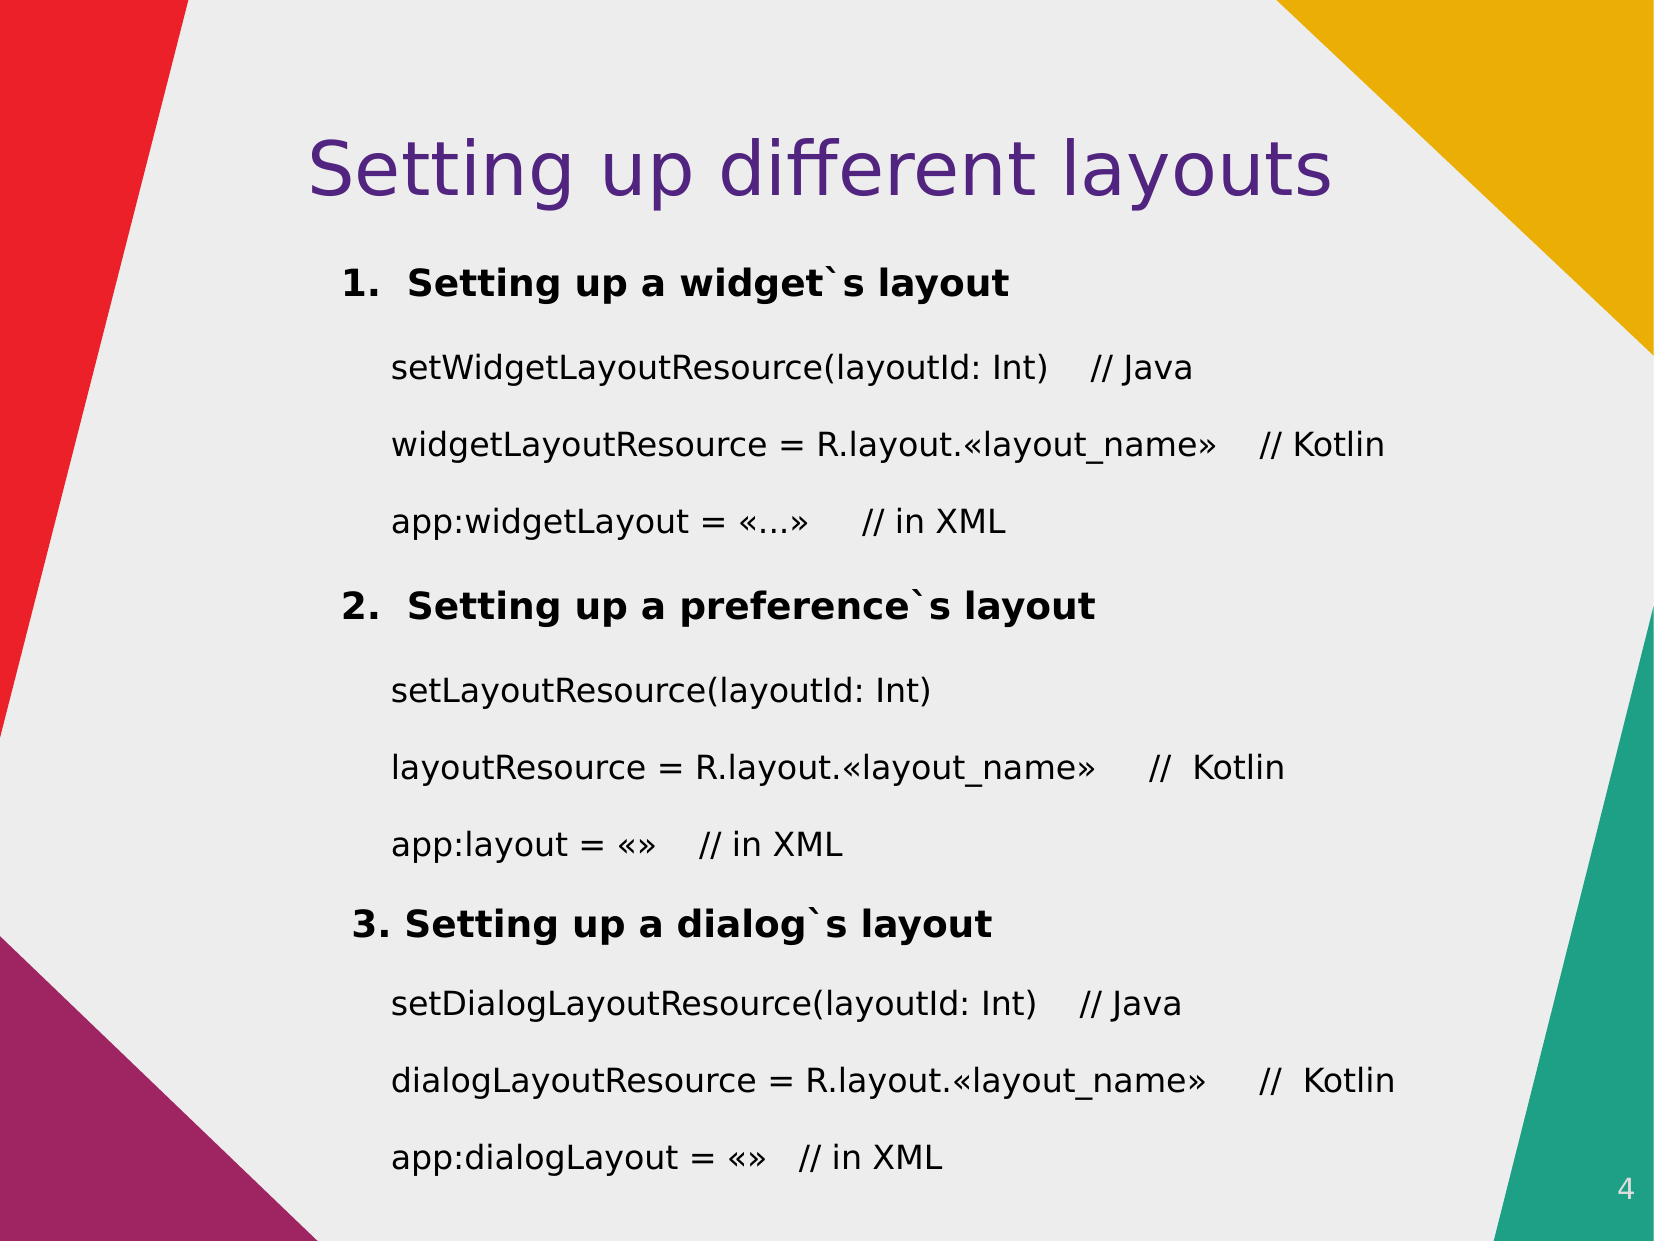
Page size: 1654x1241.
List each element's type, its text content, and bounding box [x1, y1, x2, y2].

text_box Setting up different layouts [259, 118, 1382, 221]
text_box 1. Setting up a widget`s layout setWidgetLayoutResource(layoutId: Int) // Java widgetLayoutResource = R.layout.«layout_name» // Kotlin app:widgetLayout = «...» // in XML 2. Setting up a preference`s layout setLayoutResource(layoutId: Int) layoutResource = R.layout.«layout_name» // Kotlin app:layout = «» // in XML 3. Setting up a dialog`s layout setDialogLayoutResource(layoutId: Int) // Java dialogLayoutResource = R.layout.«layout_name» // Kotlin app:dialogLayout = «» // in XML [312, 253, 1447, 1185]
